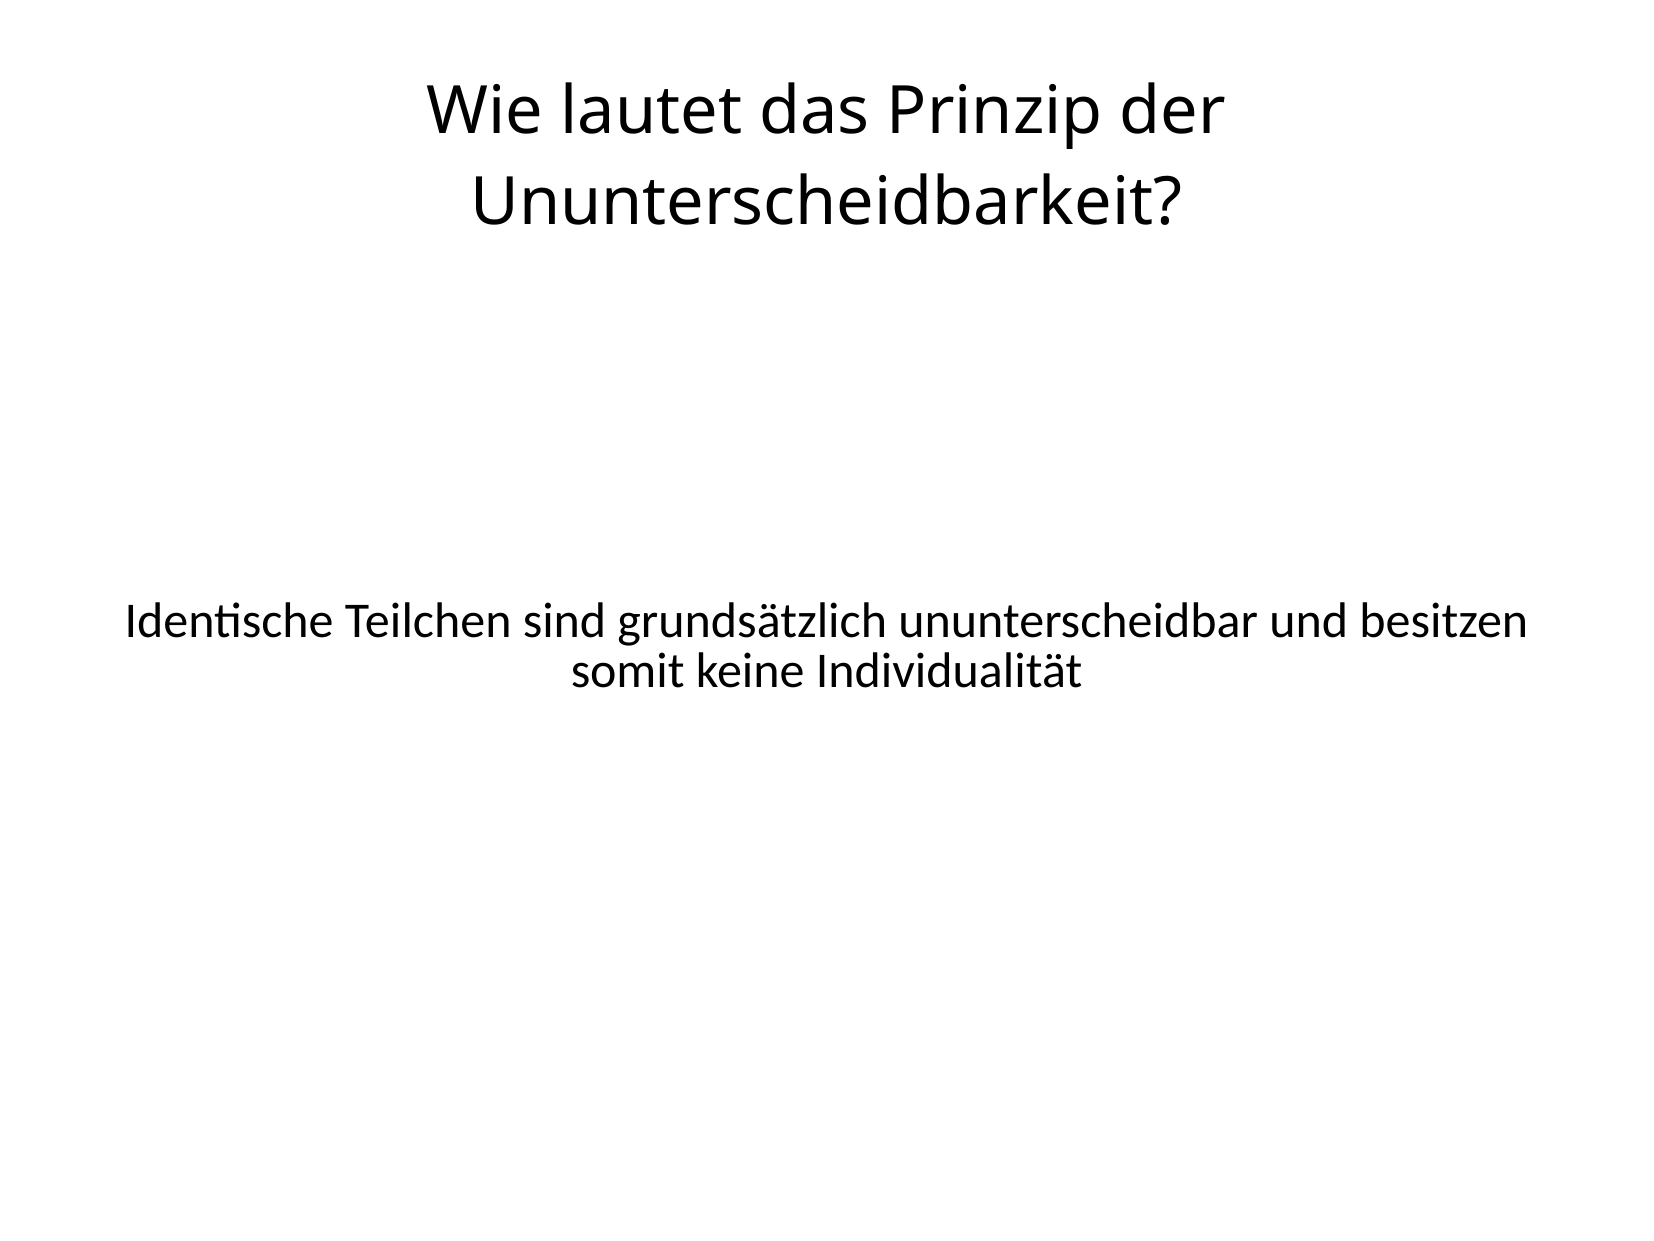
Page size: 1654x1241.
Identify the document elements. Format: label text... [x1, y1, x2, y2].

title Wie lautet das Prinzip der Ununterscheidbarkeit? [82, 49, 1571, 257]
subtitle Identische Teilchen sind grundsätzlich ununterscheidbar und besitzen somit keine Individualität [82, 290, 1571, 1010]
